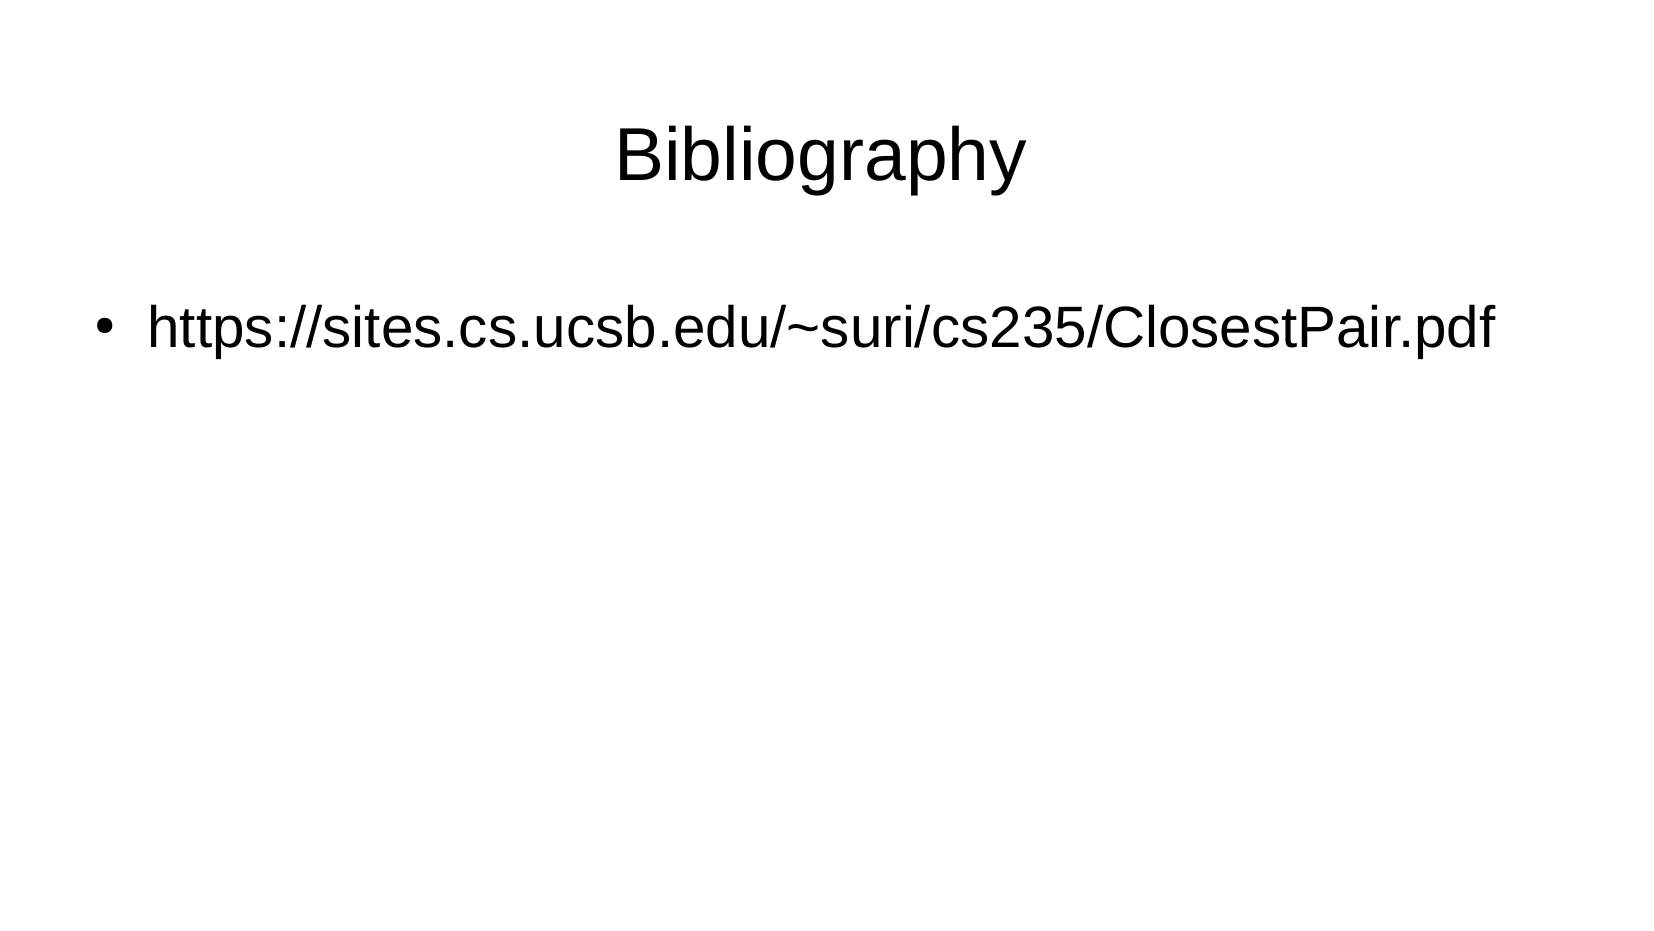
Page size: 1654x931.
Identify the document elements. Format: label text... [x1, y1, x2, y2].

list https://sites.cs.ucsb.edu/~suri/cs235/ClosestPair.pdf [76, 295, 1565, 835]
title Bibliography [76, 76, 1565, 232]
